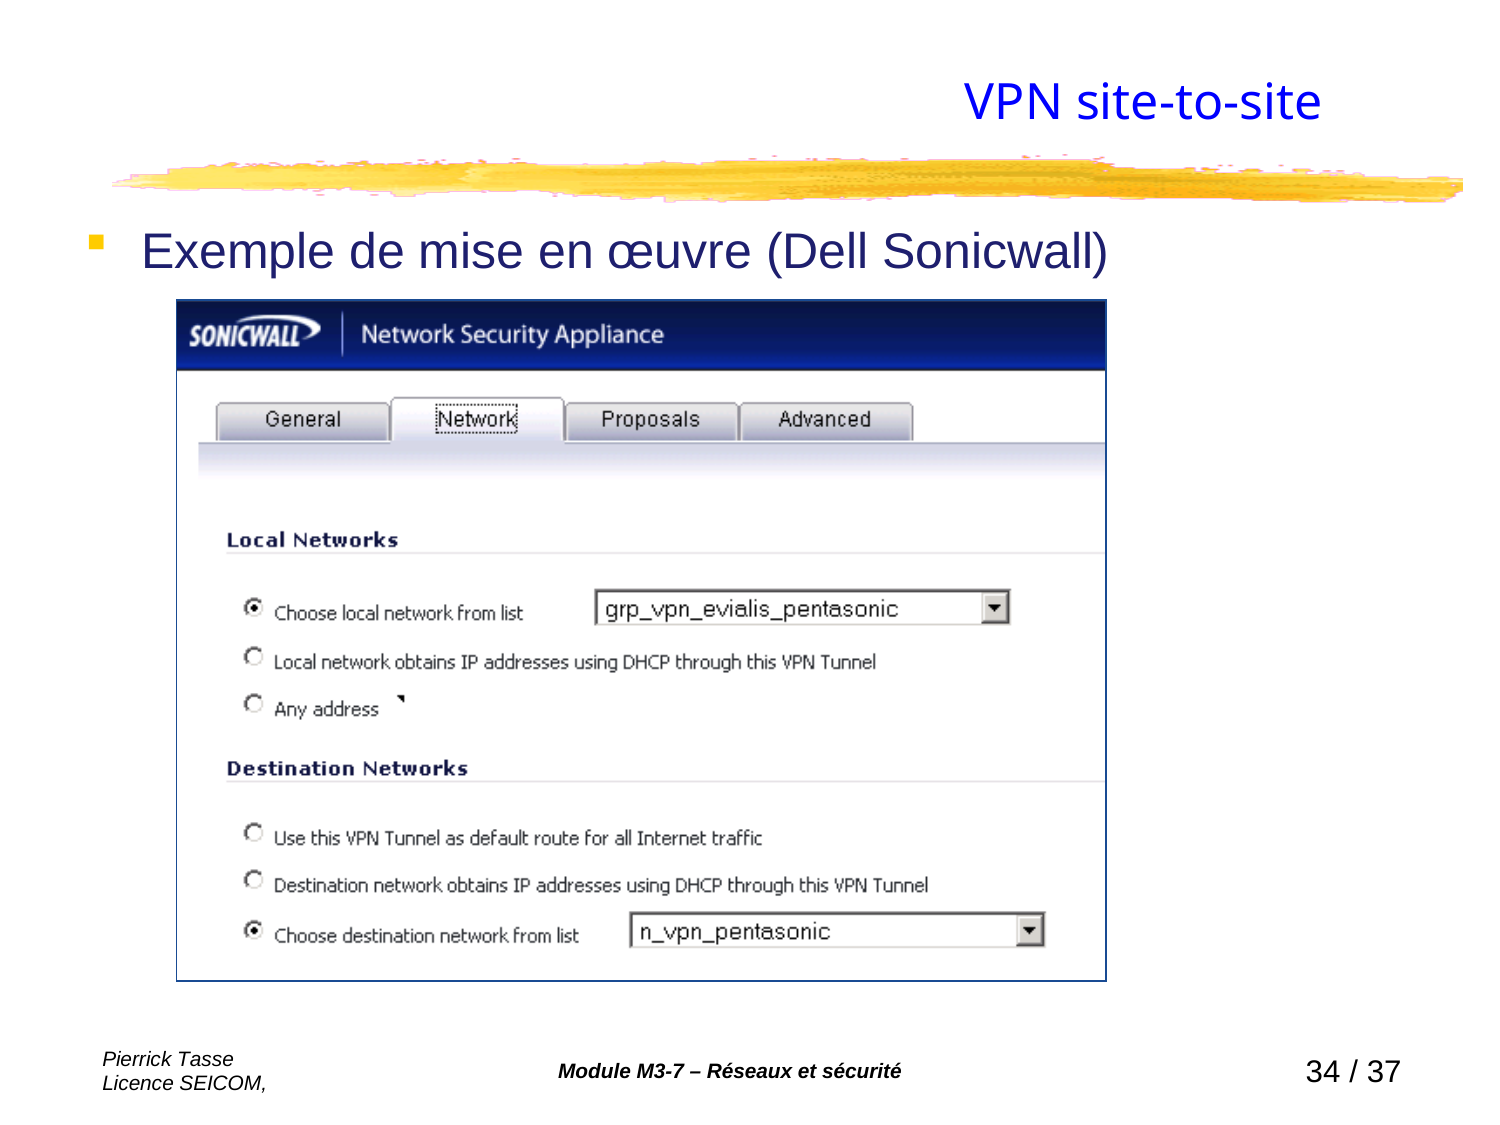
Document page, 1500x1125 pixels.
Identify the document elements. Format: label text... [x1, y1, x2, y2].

title VPN site-to-site [62, 37, 1338, 138]
list Exemple de mise en œuvre (Dell Sonicwall) [69, 210, 1412, 1016]
picture [112, 149, 1463, 213]
picture [177, 300, 1106, 981]
